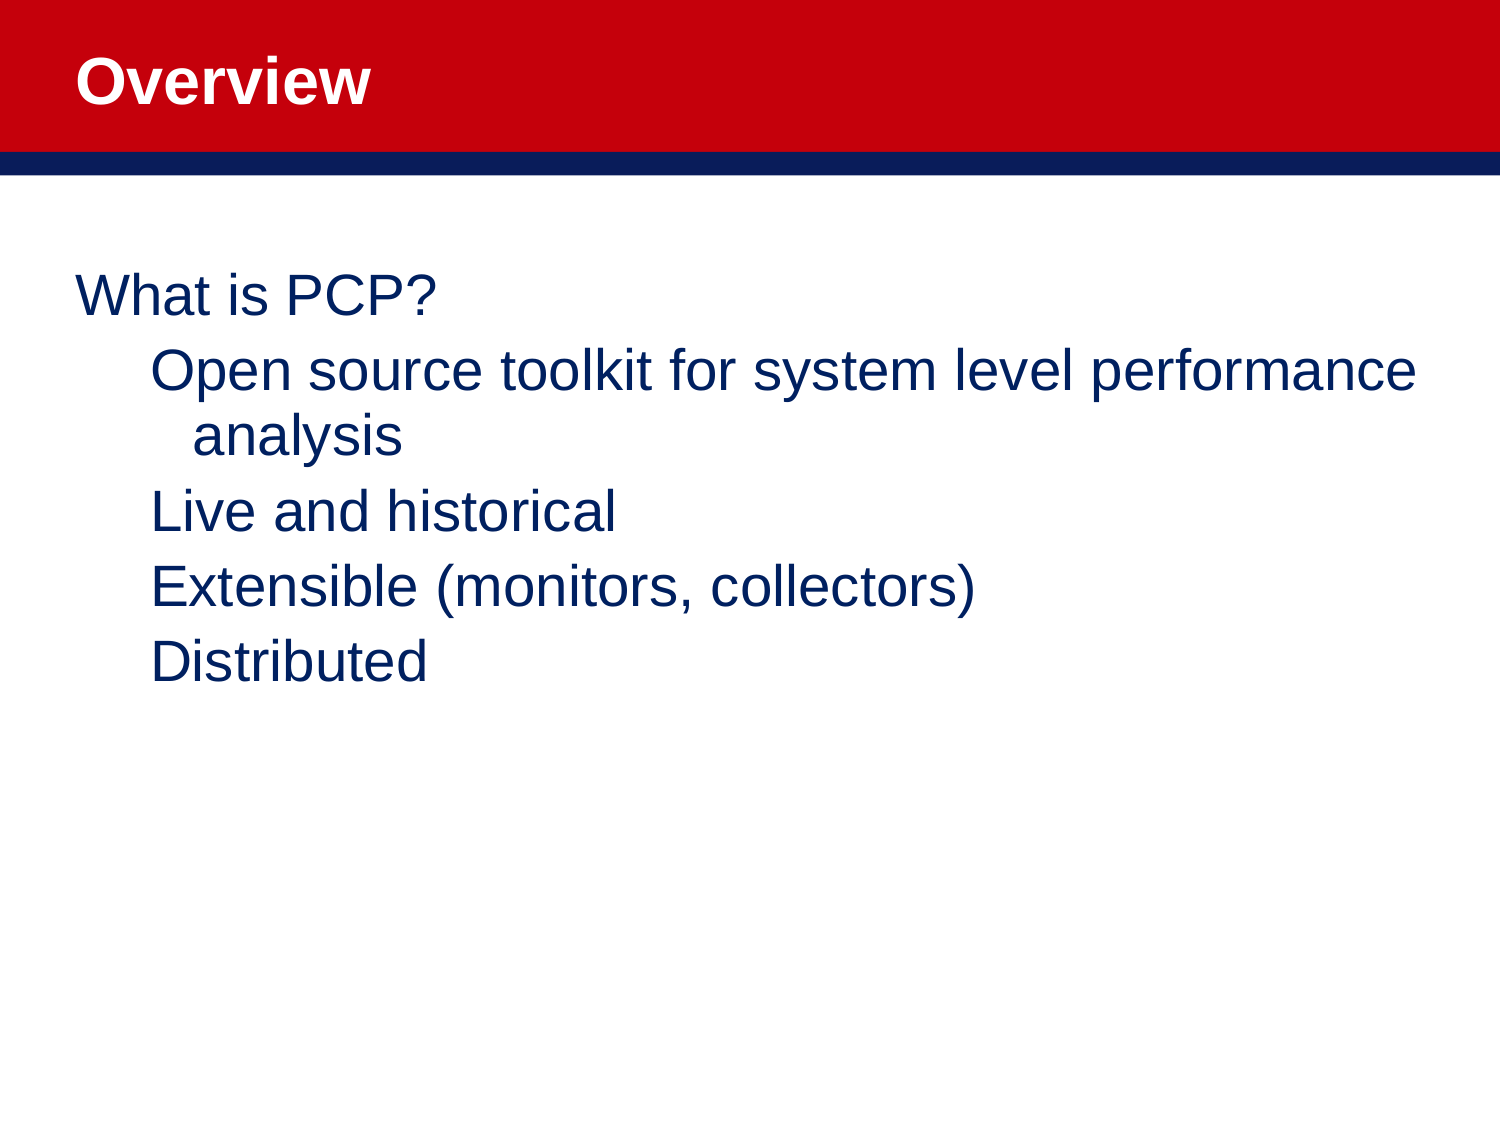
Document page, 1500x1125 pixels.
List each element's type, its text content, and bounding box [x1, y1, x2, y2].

title Overview [75, 5, 1425, 158]
list What is PCP? Open source toolkit for system level performance analysis Live and historical Extensible (monitors, collectors)‏ Distributed [75, 262, 1425, 1048]
